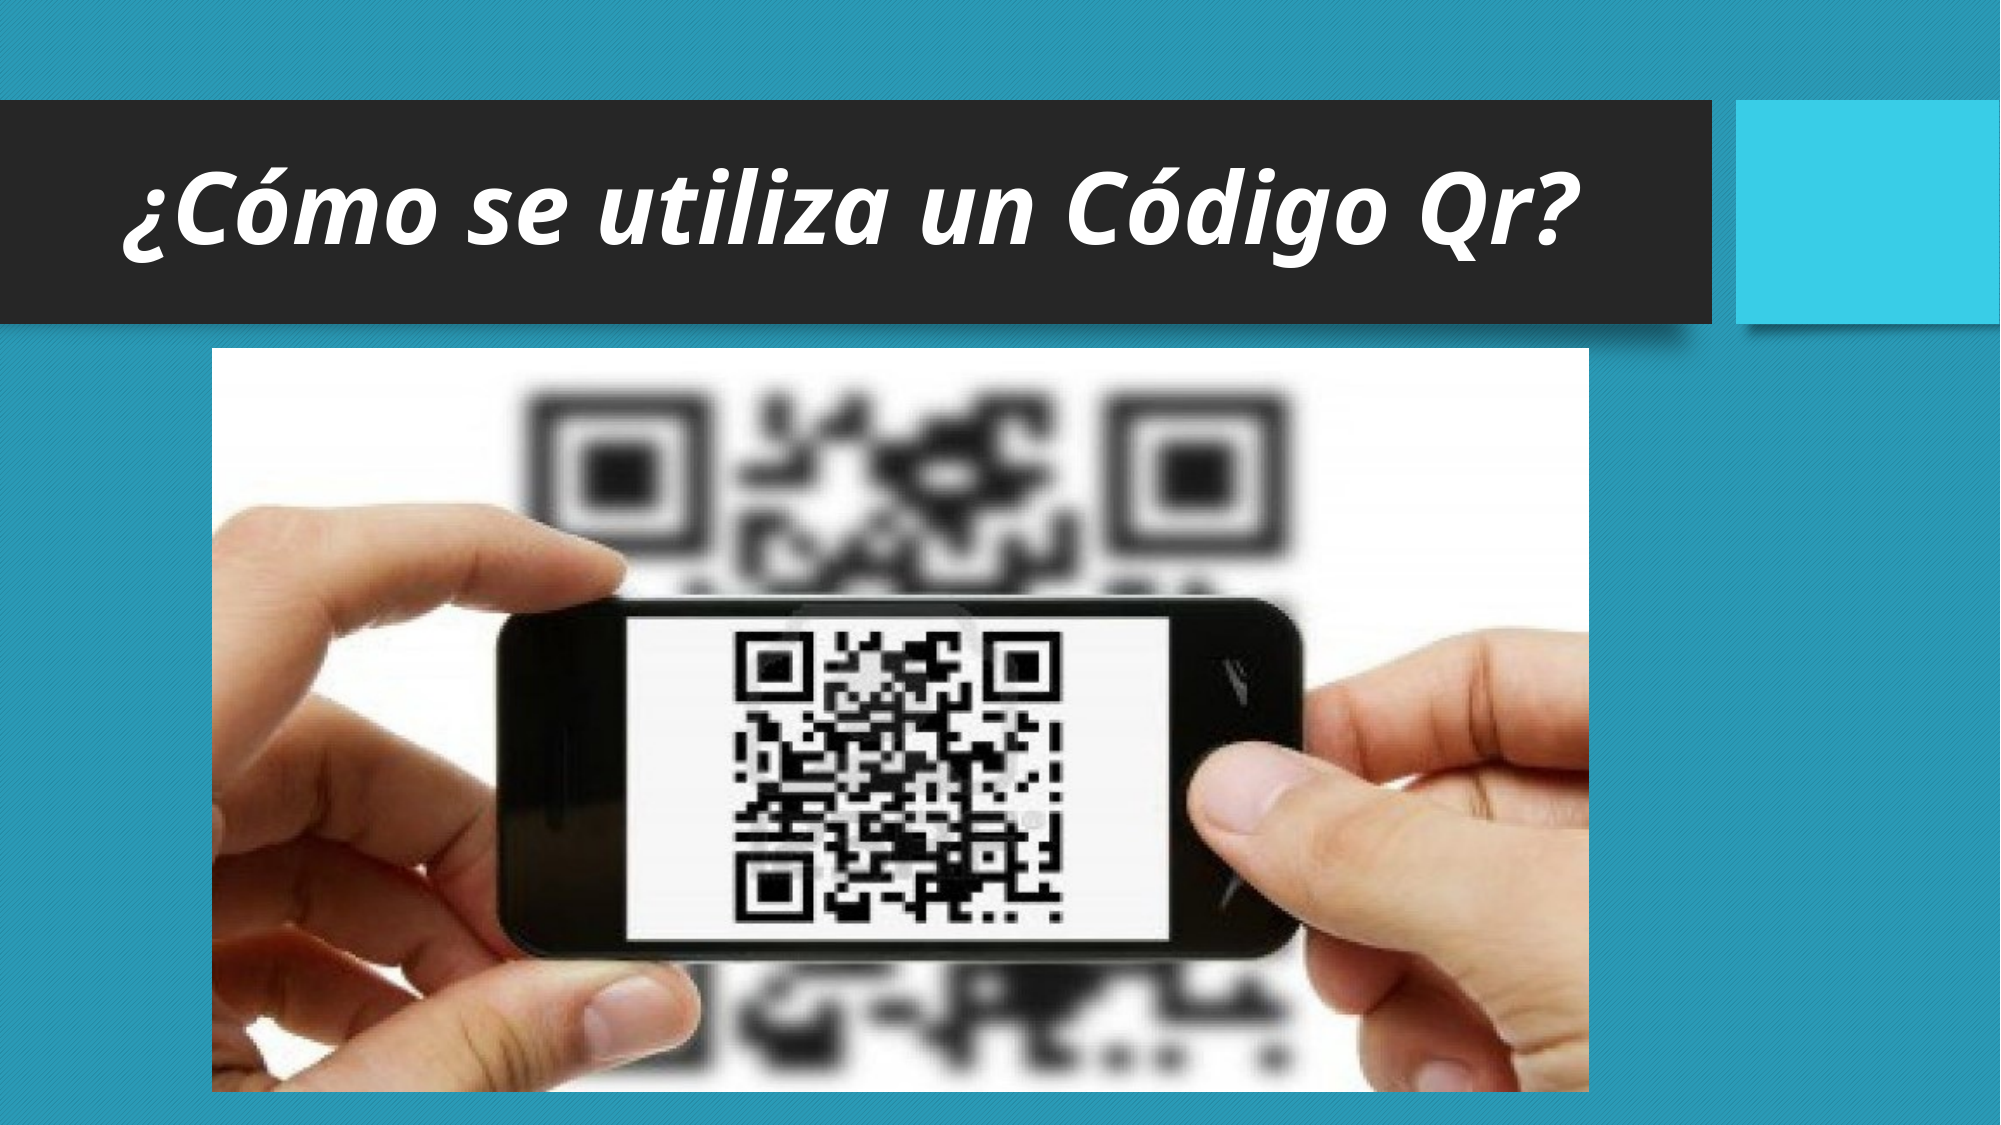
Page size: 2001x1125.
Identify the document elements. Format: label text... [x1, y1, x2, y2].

picture [1736, 323, 2000, 348]
title ¿Cómo se utiliza un Código Qr? [111, 123, 1689, 301]
picture [0, 323, 1713, 1092]
